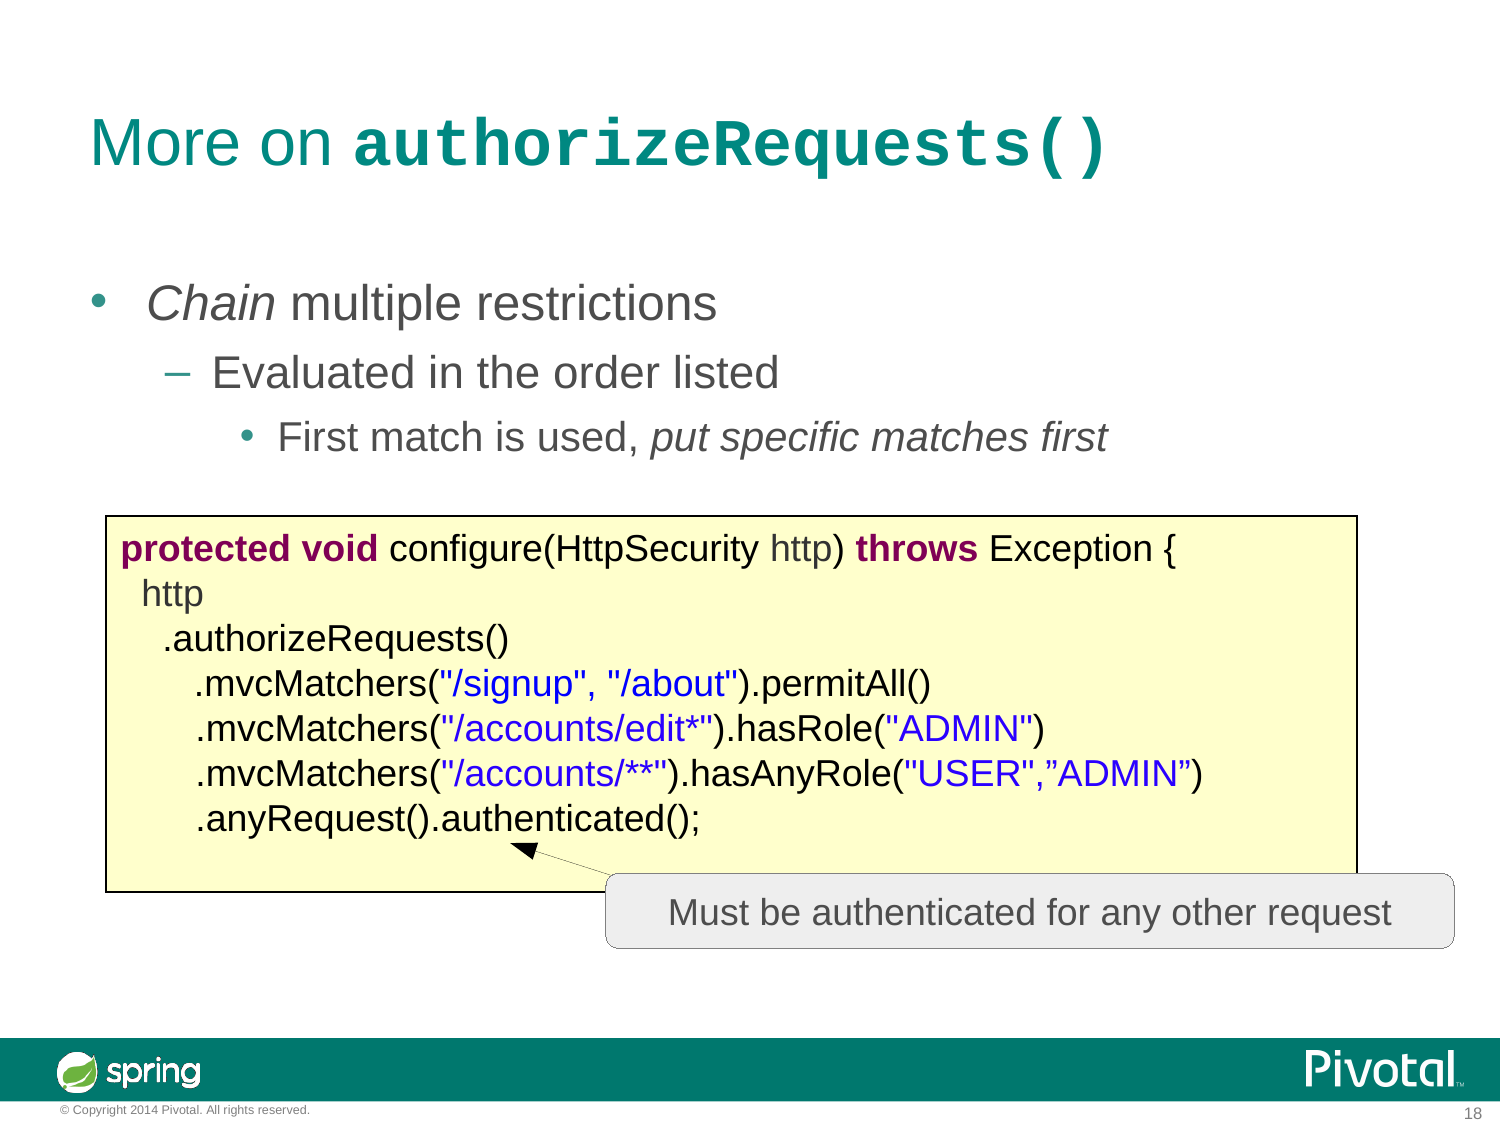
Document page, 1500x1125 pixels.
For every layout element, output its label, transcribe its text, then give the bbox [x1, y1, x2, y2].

text_box protected void configure(HttpSecurity http) throws Exception { http .authorizeRequests() .mvcMatchers("/signup", "/about").permitAll() .mvcMatchers("/accounts/edit*").hasRole("ADMIN") .mvcMatchers("/accounts/**").hasAnyRole("USER",”ADMIN”) .anyRequest().authenticated(); [105, 516, 1357, 892]
list Chain multiple restrictions Evaluated in the order listed First match is used, put specific matches first [75, 262, 1426, 931]
picture [32, 1041, 210, 1103]
title More on authorizeRequests() [75, 45, 1426, 233]
picture [1306, 1050, 1464, 1087]
text_box Must be authenticated for any other request [605, 873, 1455, 949]
